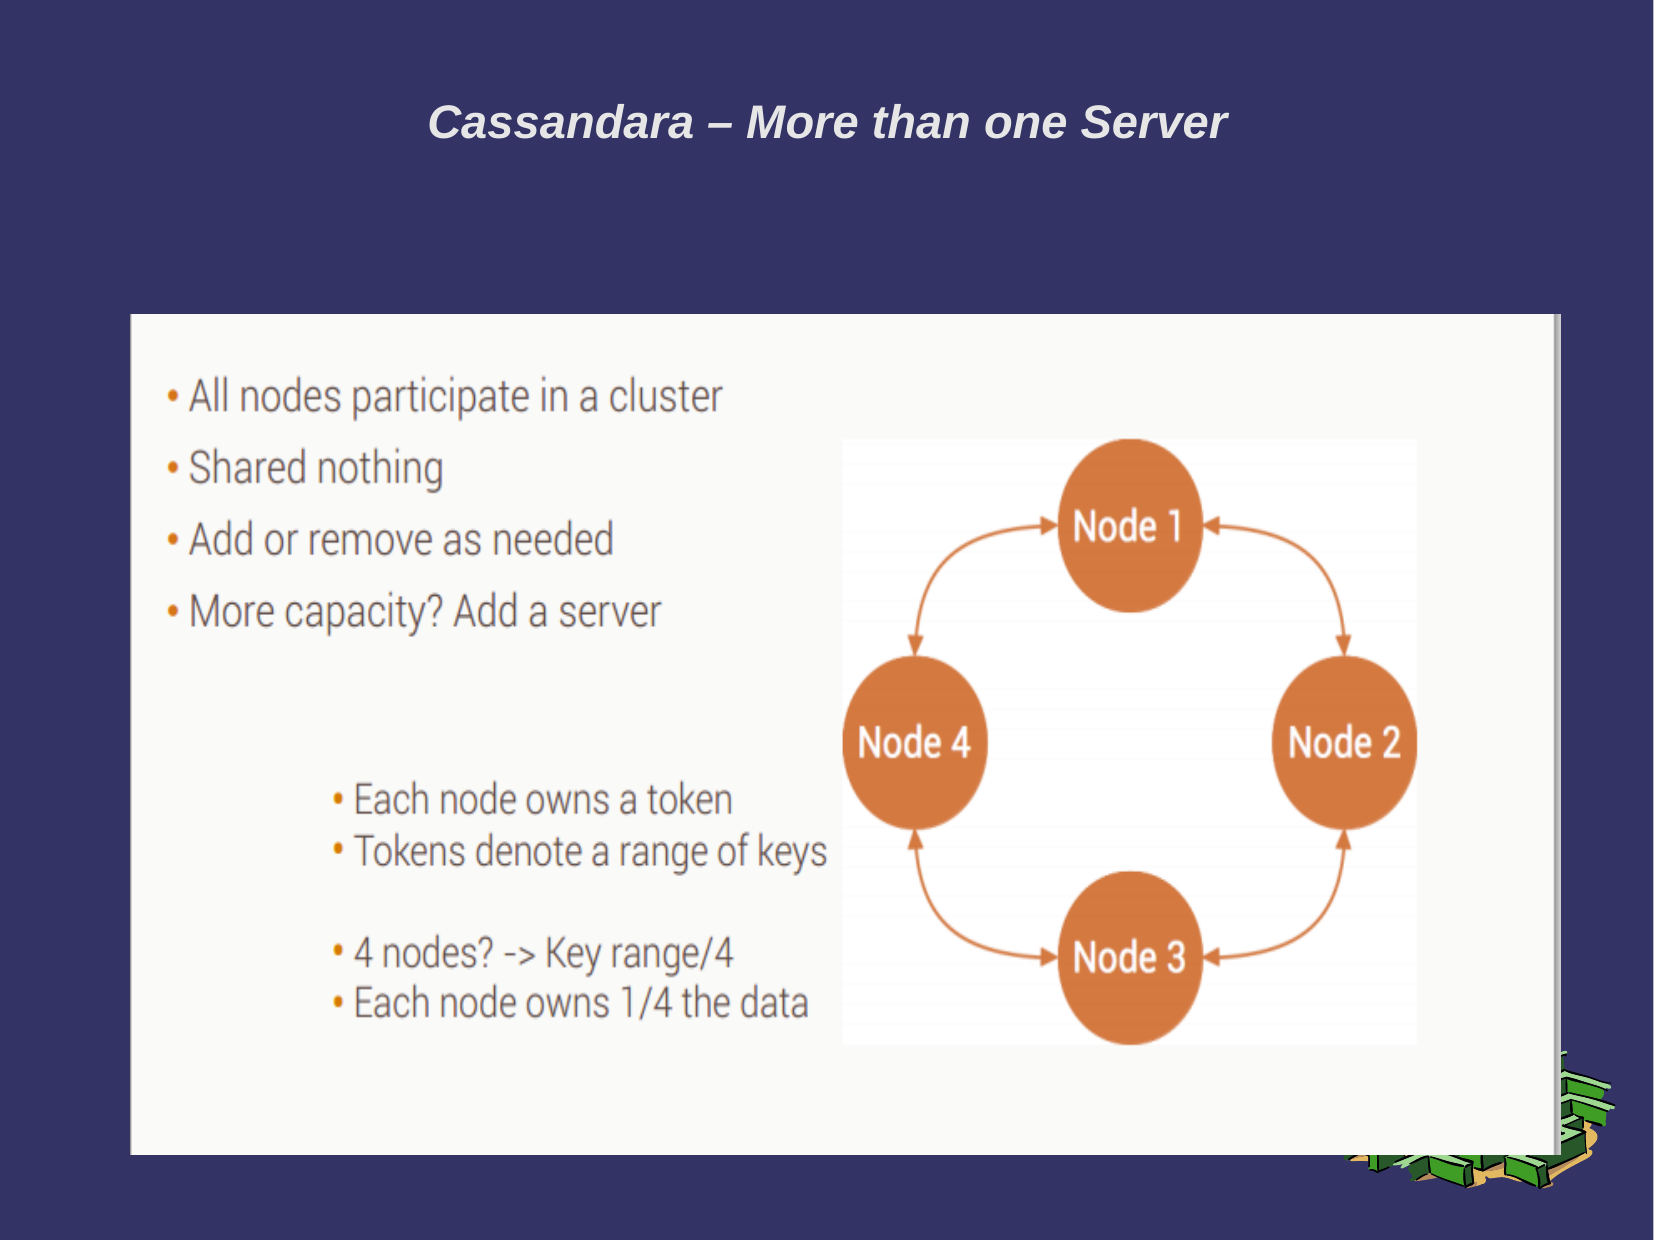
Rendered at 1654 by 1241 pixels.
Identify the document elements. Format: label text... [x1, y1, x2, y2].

picture [130, 314, 1561, 1156]
title Cassandara – More than one Server [121, 19, 1534, 227]
